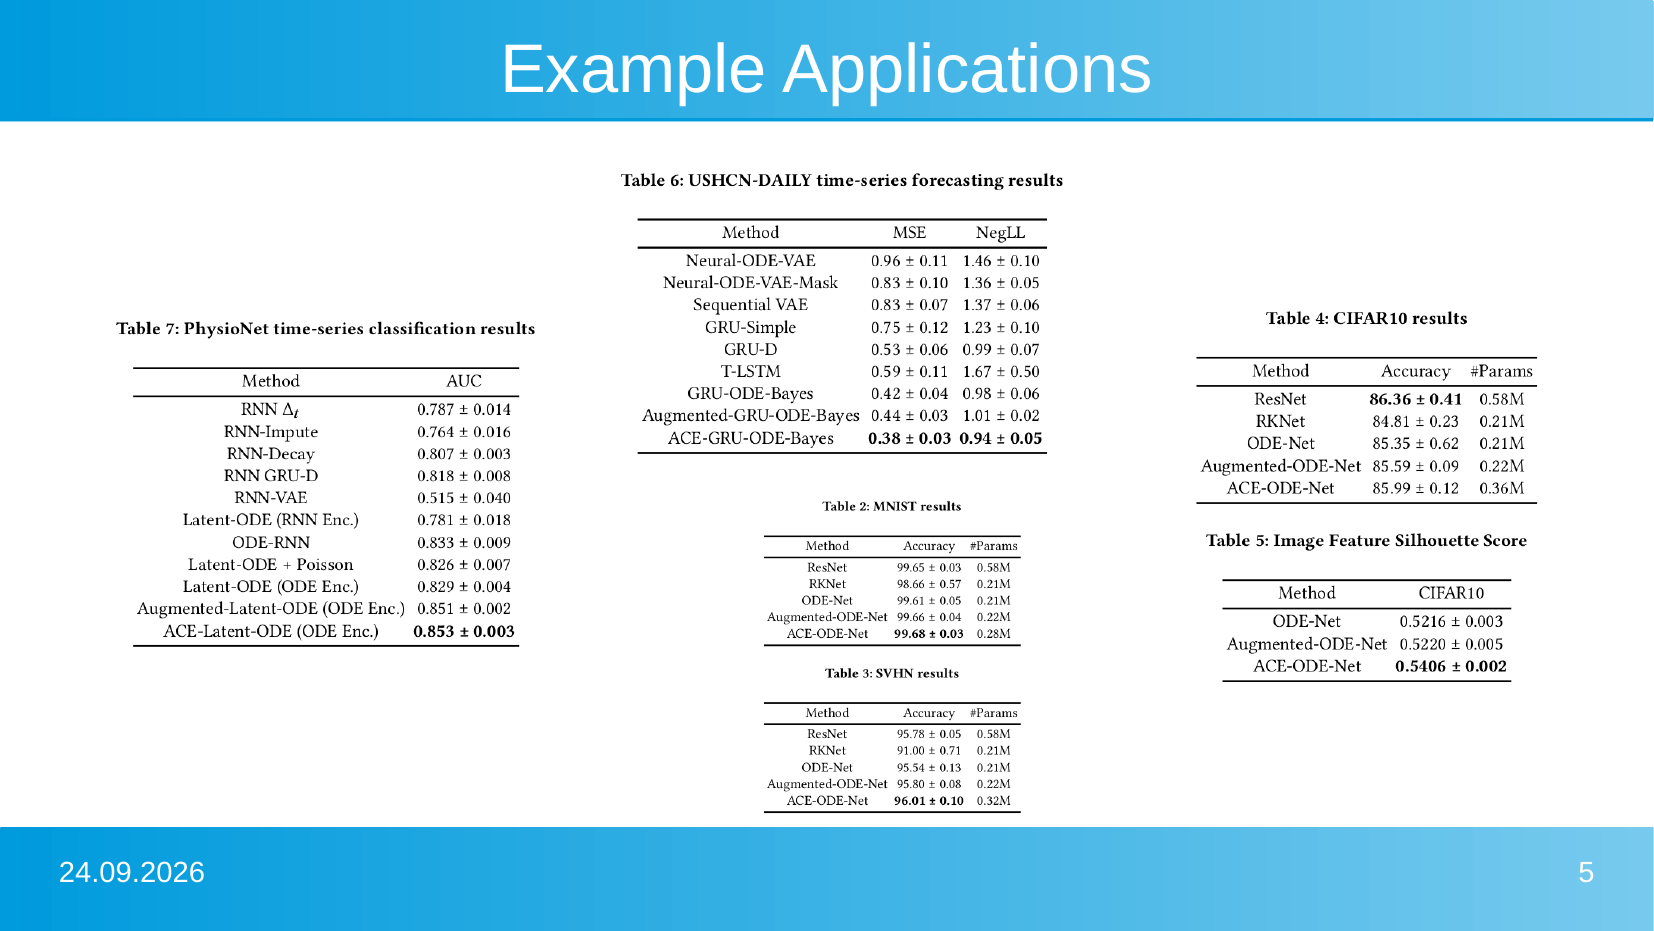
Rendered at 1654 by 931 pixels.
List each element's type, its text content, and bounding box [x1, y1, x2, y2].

picture [75, 296, 563, 676]
picture [600, 146, 1088, 826]
title Example Applications [59, 29, 1595, 108]
picture [1150, 262, 1576, 713]
